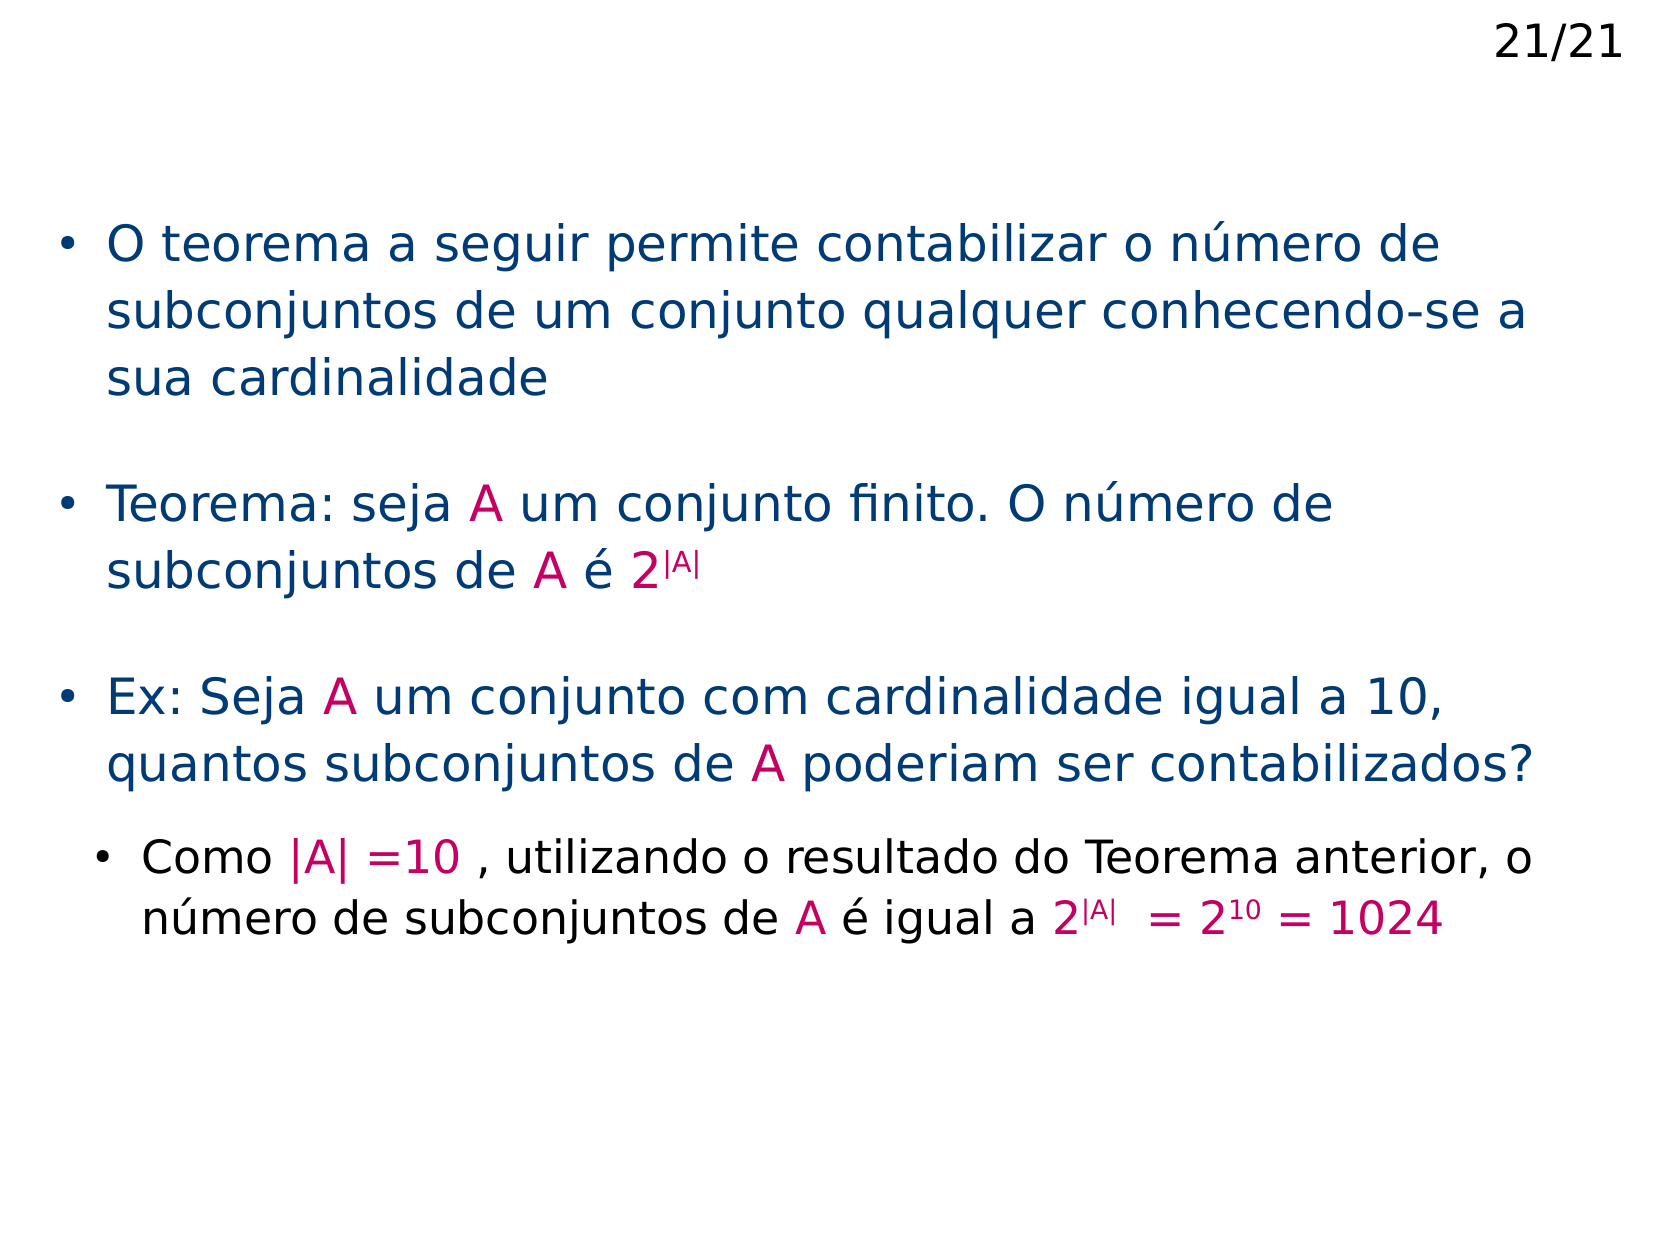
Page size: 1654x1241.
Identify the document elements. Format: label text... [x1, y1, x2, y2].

list O teorema a seguir permite contabilizar o número de subconjuntos de um conjunto qualquer conhecendo-se a sua cardinalidade Teorema: seja A um conjunto finito. O número de subconjuntos de A é 2|A| Ex: Seja A um conjunto com cardinalidade igual a 10, quantos subconjuntos de A poderiam ser contabilizados? Como |A| =10 , utilizando o resultado do Teorema anterior, o número de subconjuntos de A é igual a 2|A| = 210 = 1024 [59, 206, 1625, 1211]
